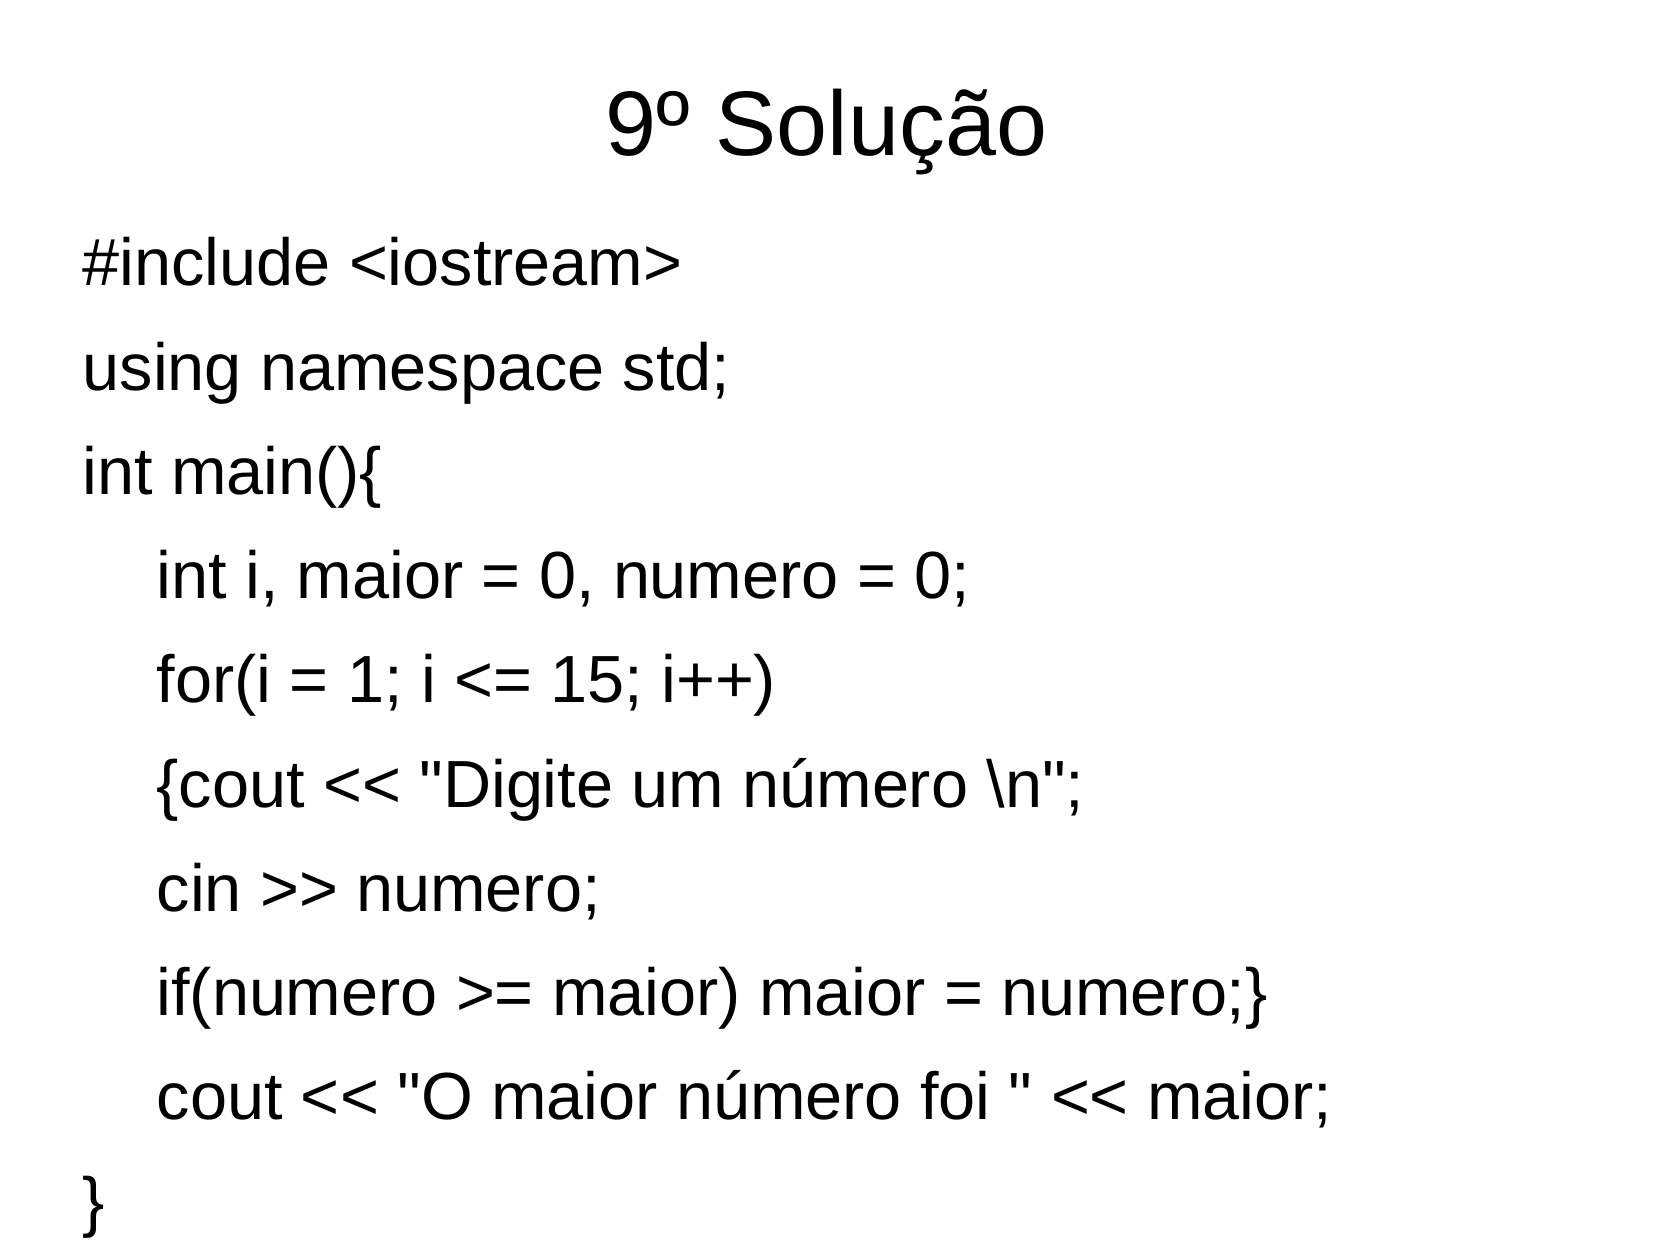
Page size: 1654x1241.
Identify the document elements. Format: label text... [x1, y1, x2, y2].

list #include <iostream> using namespace std; int main(){ int i, maior = 0, numero = 0; for(i = 1; i <= 15; i++) {cout << "Digite um número \n"; cin >> numero; if(numero >= maior) maior = numero;} cout << "O maior número foi " << maior; } [82, 225, 1571, 1239]
title 9º Solução [82, 19, 1571, 225]
